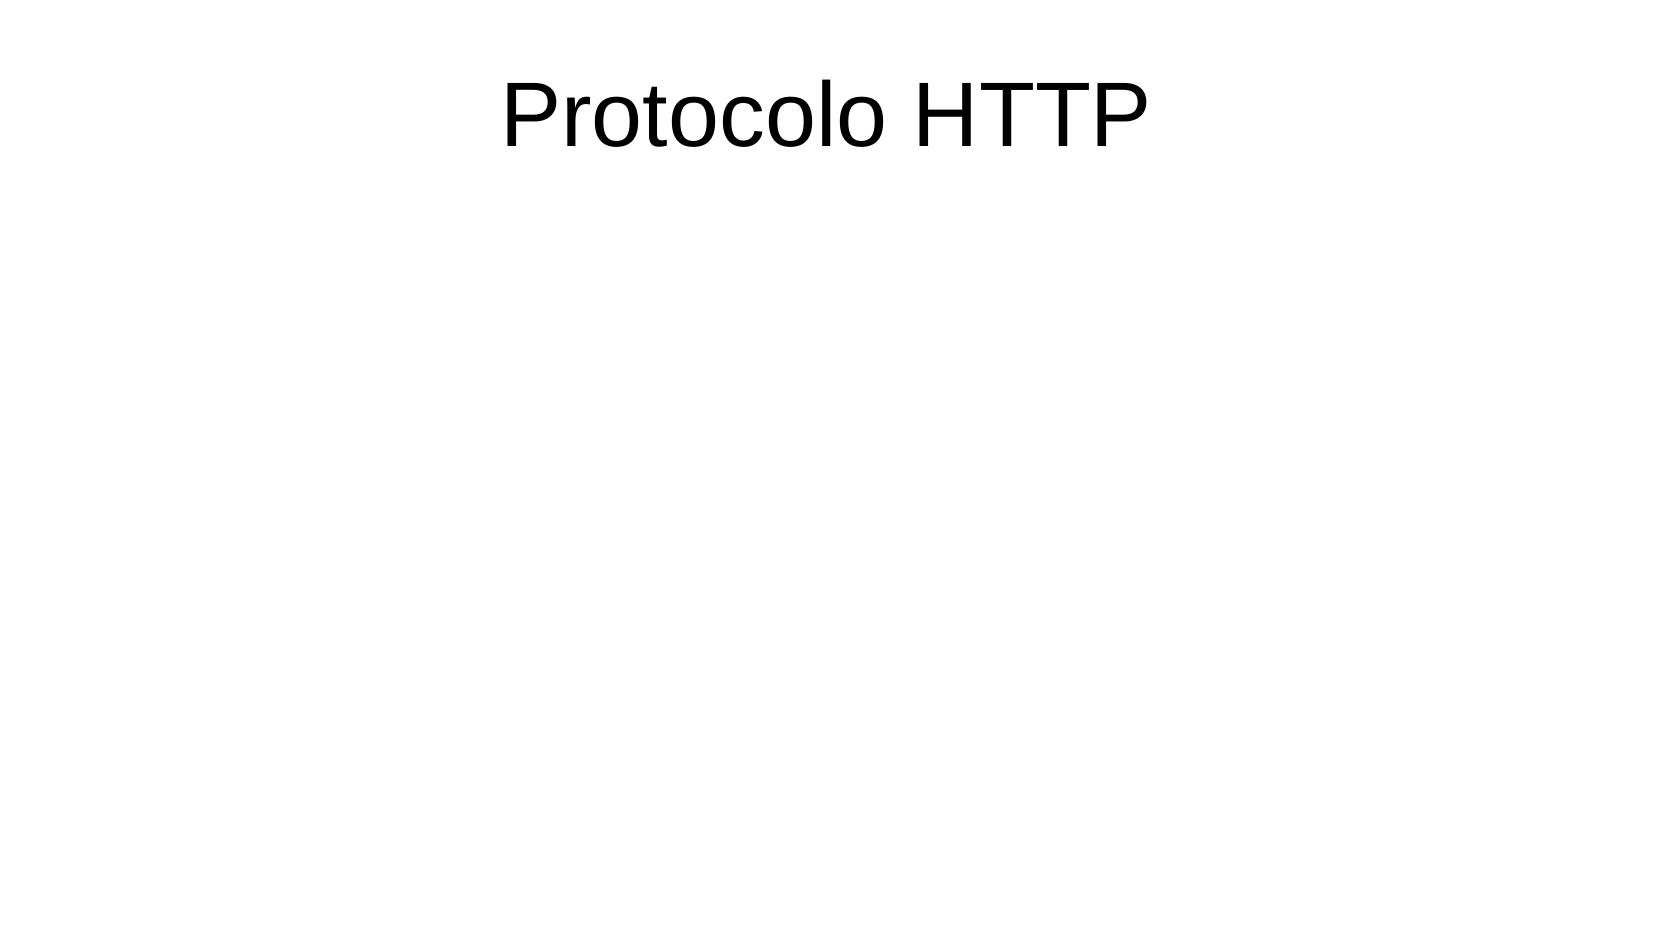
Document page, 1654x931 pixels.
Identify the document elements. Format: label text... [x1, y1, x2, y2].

title Protocolo HTTP [82, 37, 1571, 193]
